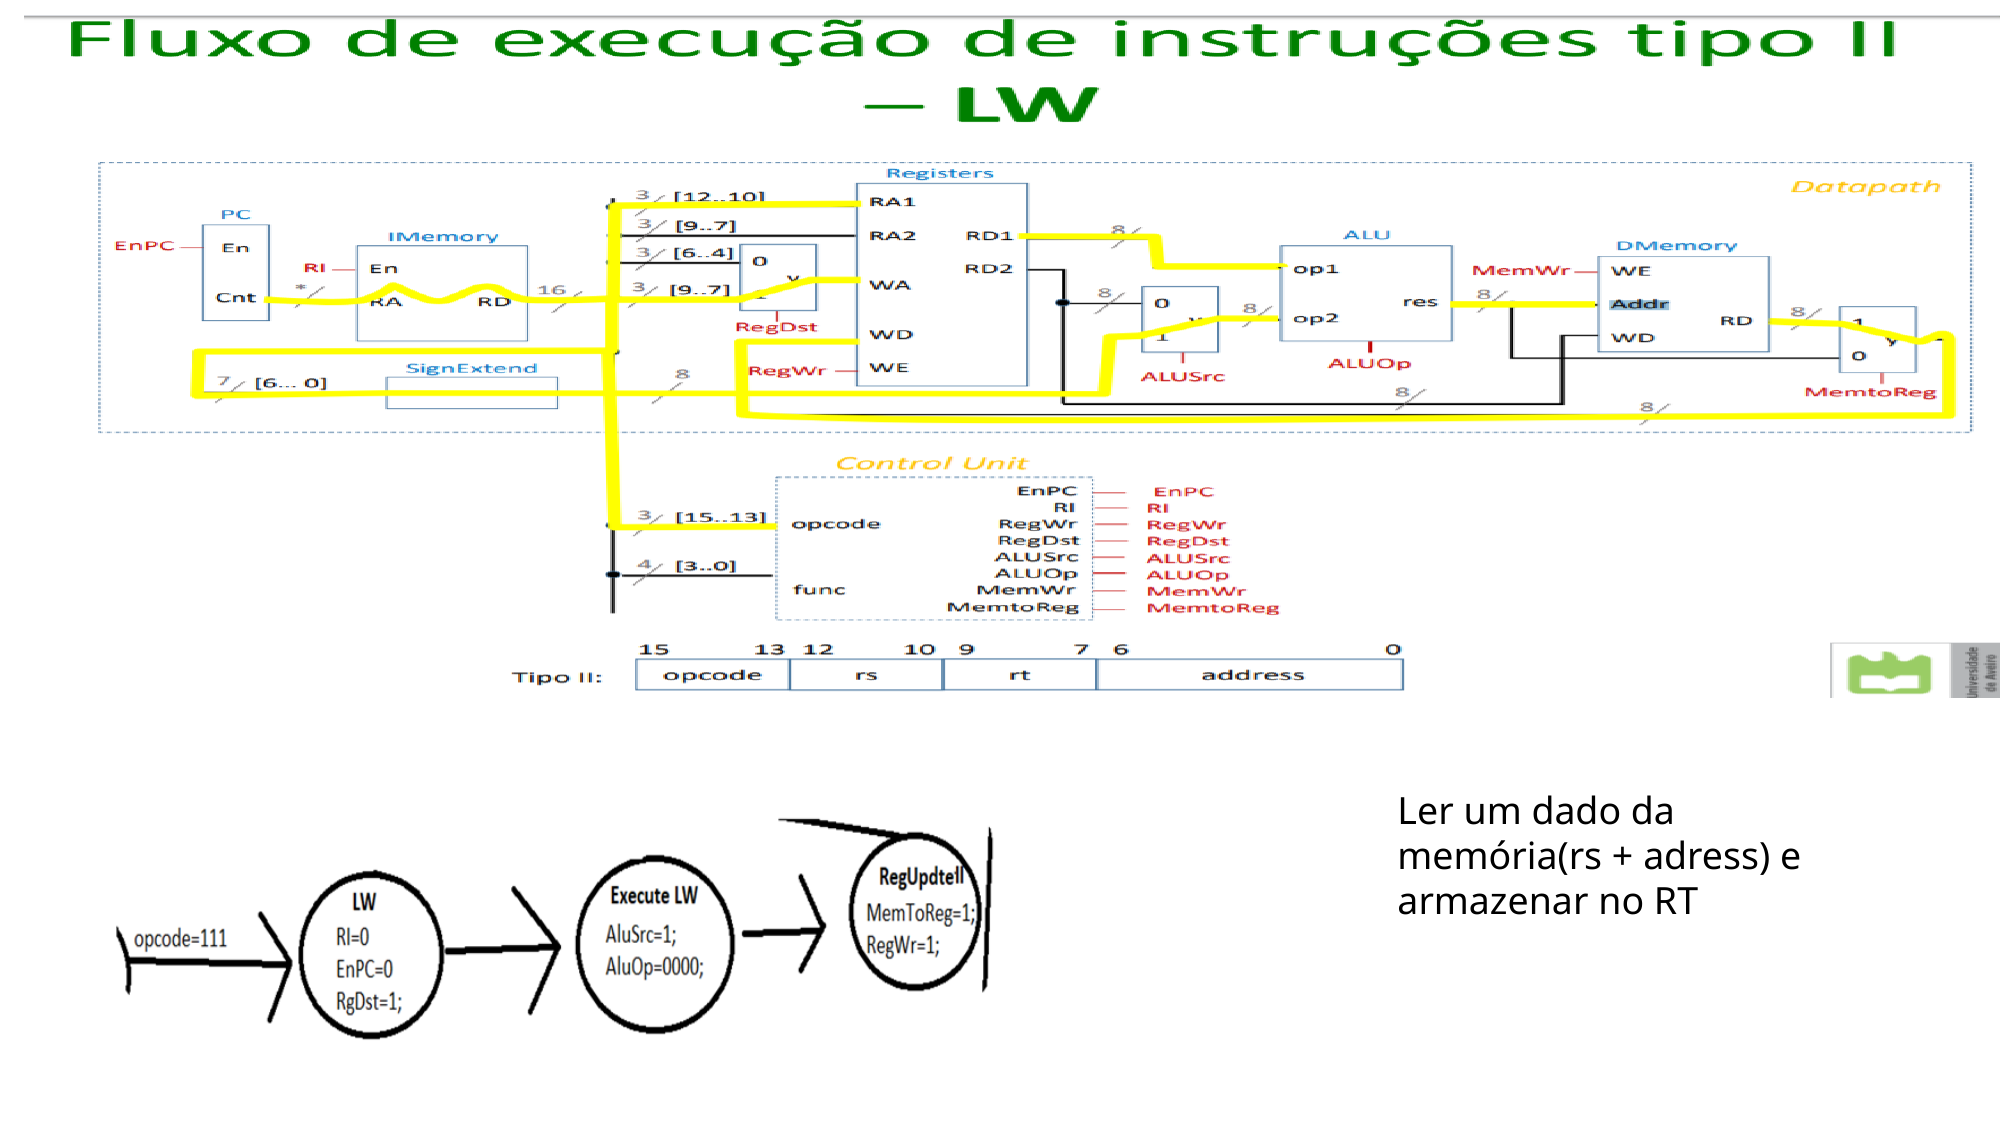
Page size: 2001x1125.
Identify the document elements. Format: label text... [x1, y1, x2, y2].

picture [24, 15, 2000, 698]
picture [71, 709, 1084, 1070]
text_box Ler um dado da memória(rs + adress) e armazenar no RT [1382, 779, 1822, 931]
